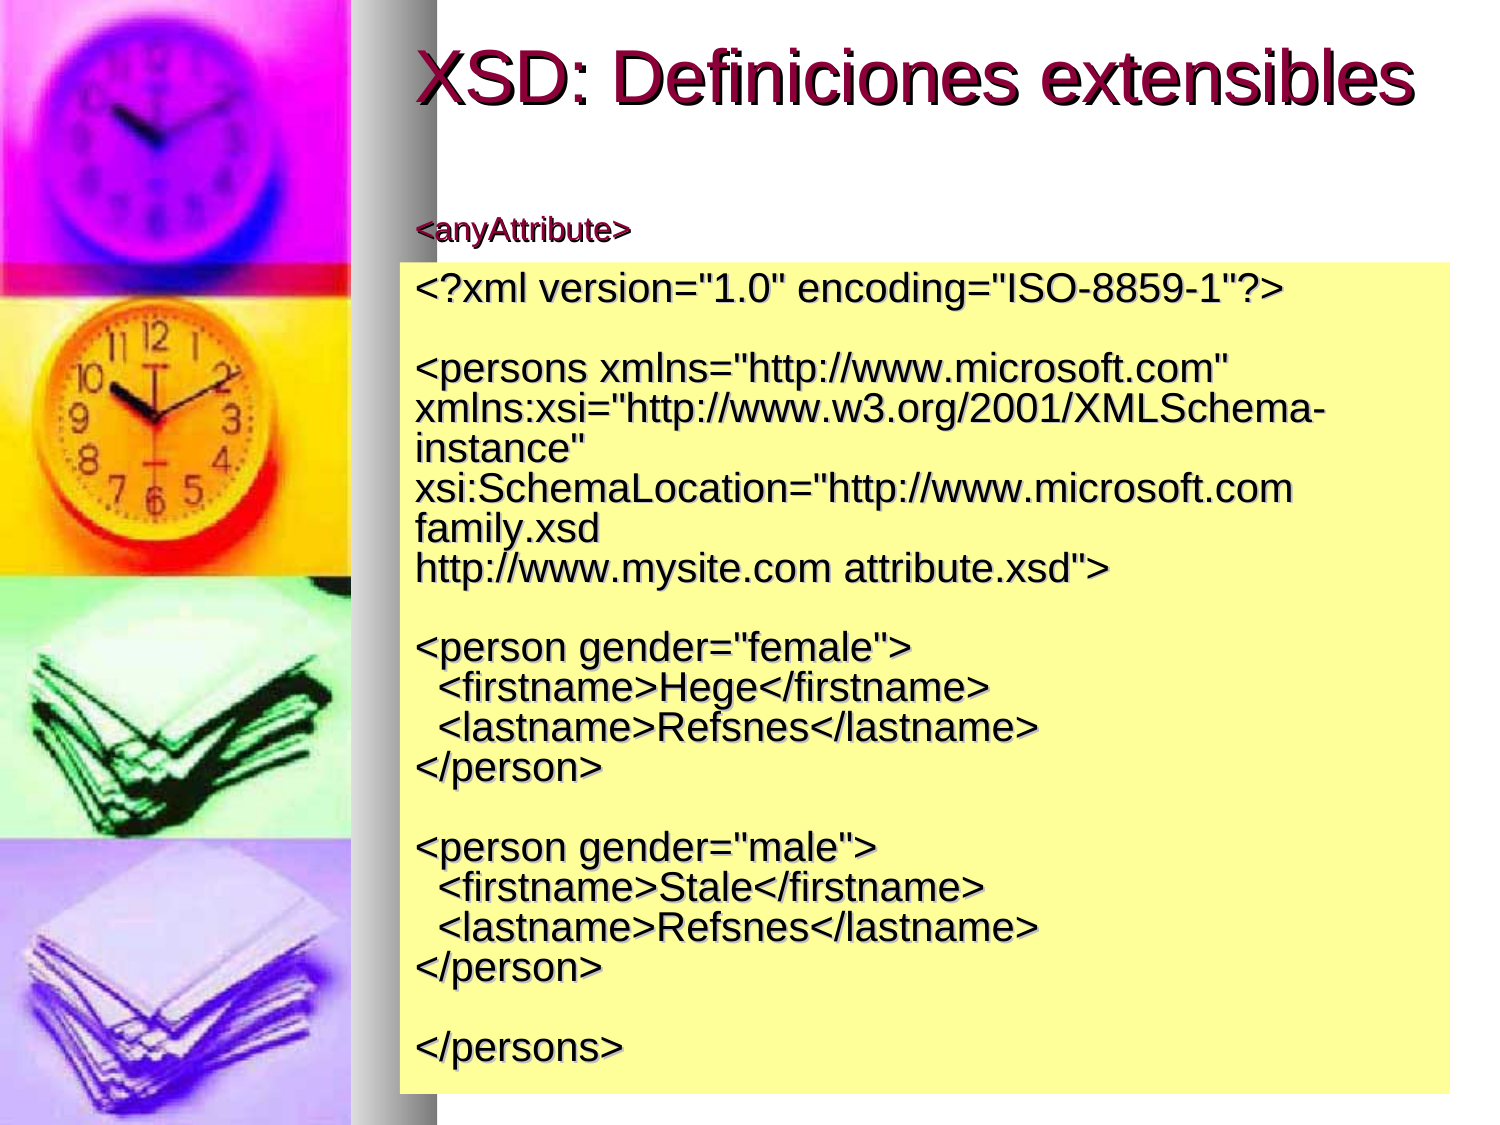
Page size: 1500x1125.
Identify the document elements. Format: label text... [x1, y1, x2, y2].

list <?xml version="1.0" encoding="ISO-8859-1"?> <persons xmlns="http://www.microsoft.com" xmlns:xsi="http://www.w3.org/2001/XMLSchema-instance" xsi:SchemaLocation="http://www.microsoft.com family.xsd http://www.mysite.com attribute.xsd"> <person gender="female"> <firstname>Hege</firstname> <lastname>Refsnes</lastname> </person> <person gender="male"> <firstname>Stale</firstname> <lastname>Refsnes</lastname> </person> </persons> [399, 262, 1450, 1094]
title XSD: Definiciones extensibles <anyAttribute> [399, 19, 1450, 256]
picture [0, 0, 351, 1125]
